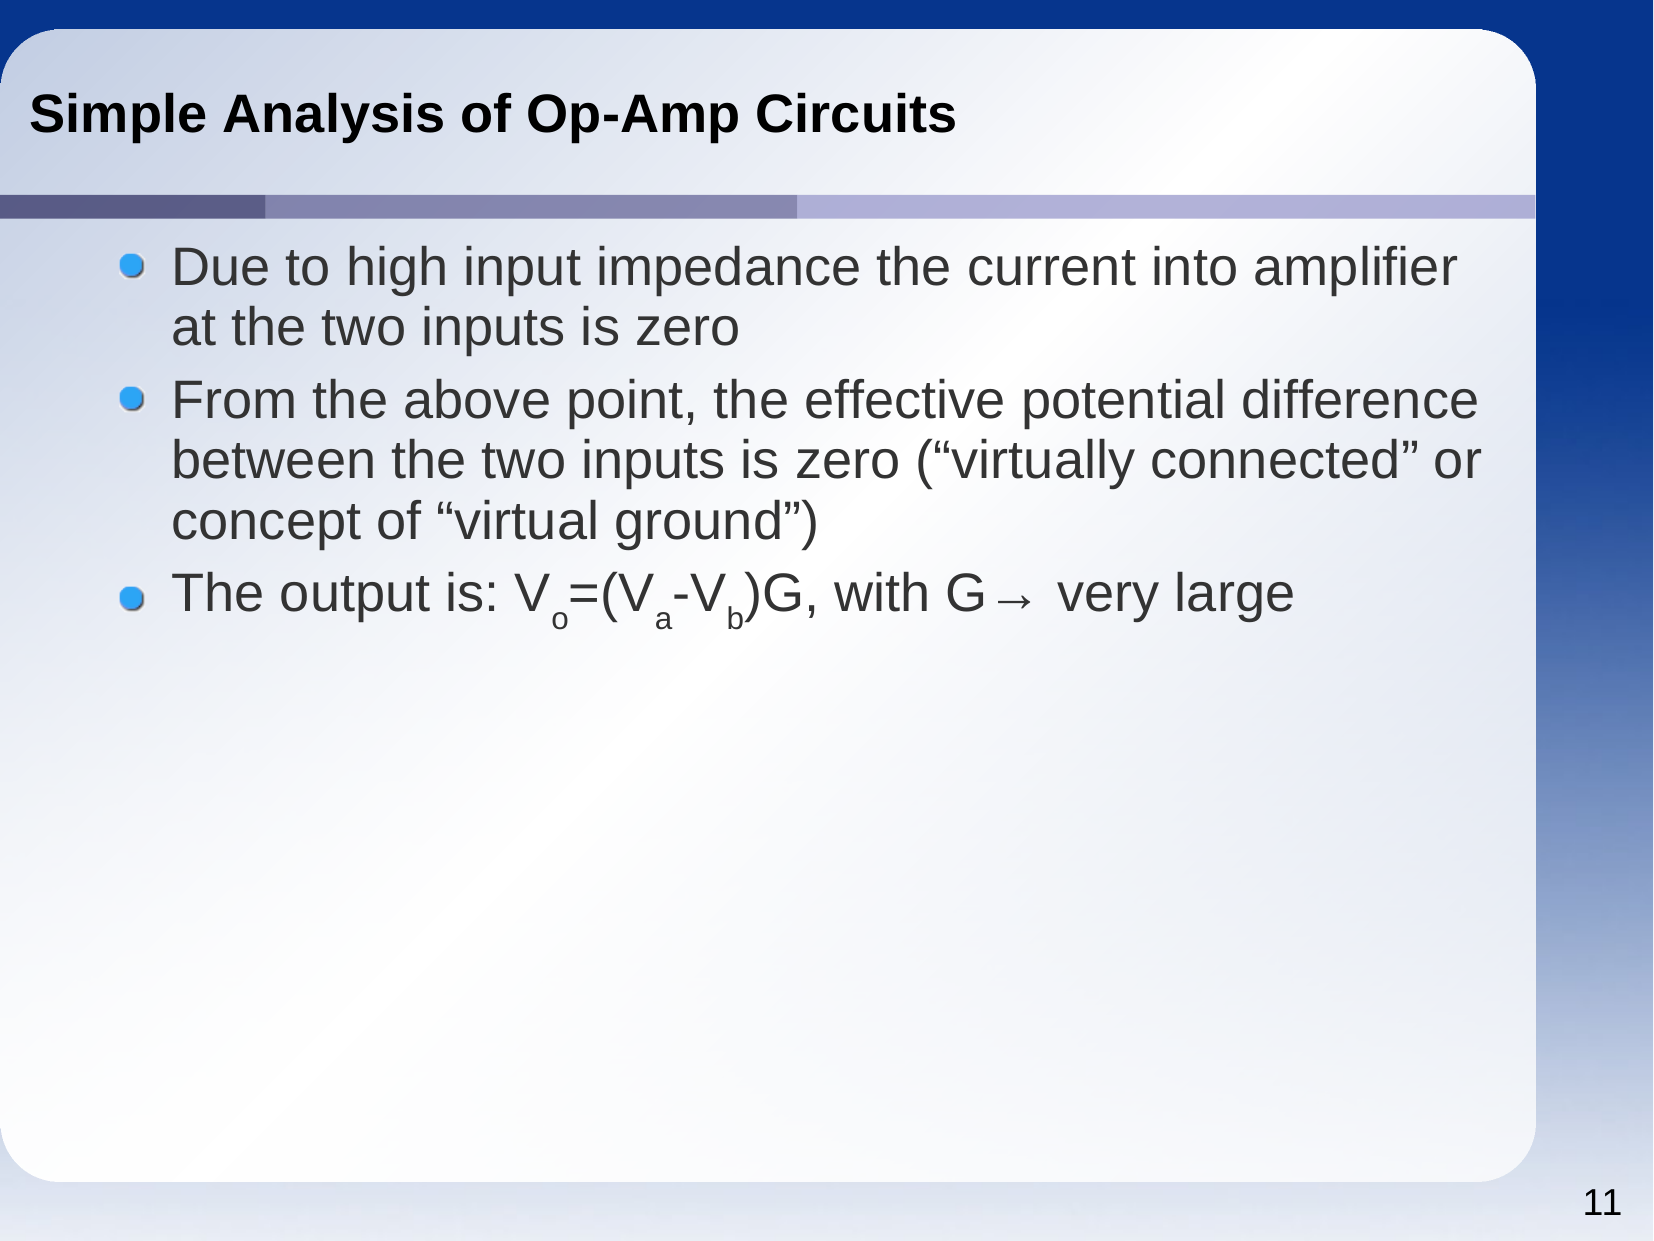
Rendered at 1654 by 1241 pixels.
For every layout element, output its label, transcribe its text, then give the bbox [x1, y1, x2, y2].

list Due to high input impedance the current into amplifier at the two inputs is zero From the above point, the effective potential difference between the two inputs is zero (“virtually connected” or concept of “virtual ground”) The output is: Vo=(Va-Vb)G, with G→ very large [29, 236, 1506, 1152]
title Simple Analysis of Op-Amp Circuits [29, 49, 1506, 178]
picture [0, 0, 1654, 1241]
